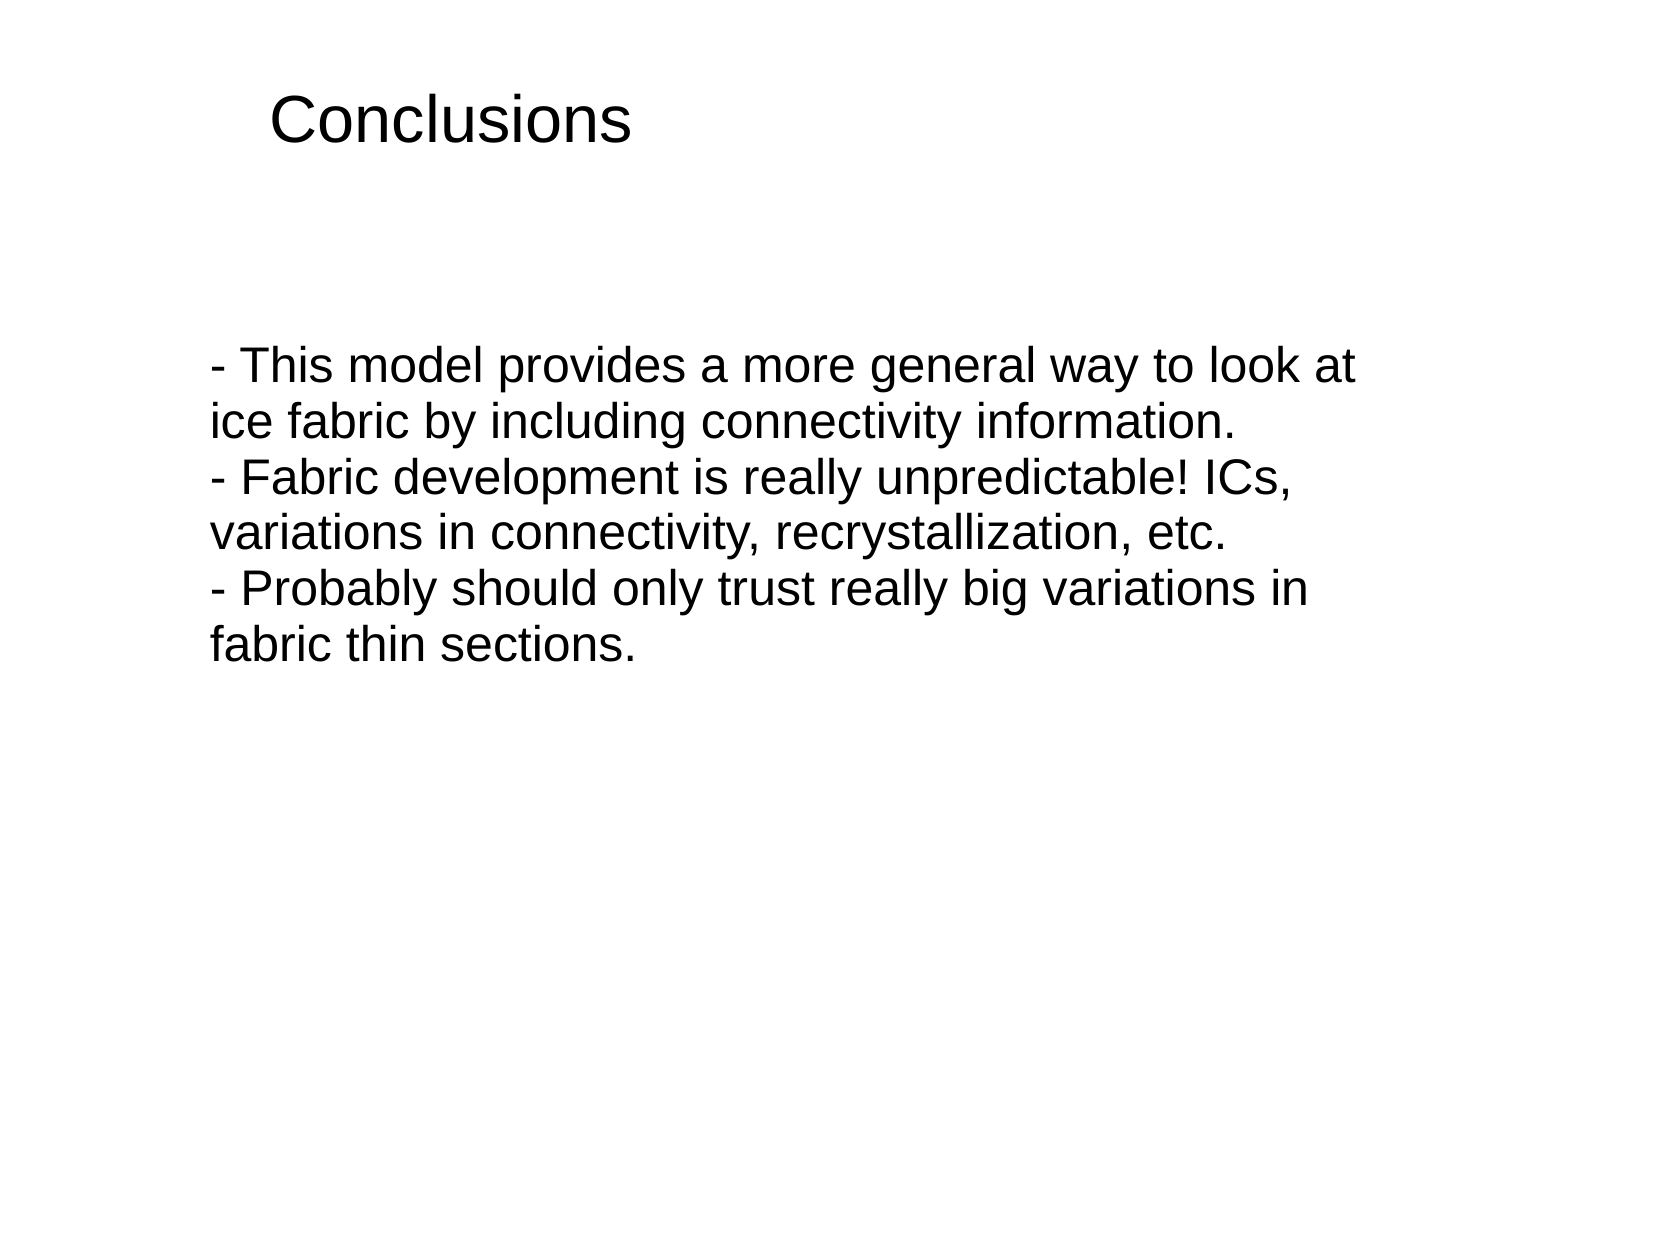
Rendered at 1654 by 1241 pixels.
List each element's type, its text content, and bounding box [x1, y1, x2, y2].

text_box Conclusions [255, 75, 650, 165]
text_box - This model provides a more general way to look at ice fabric by including connectivity information. - Fabric development is really unpredictable! ICs, variations in connectivity, recrystallization, etc. - Probably should only trust really big variations in fabric thin sections. [195, 330, 1411, 680]
